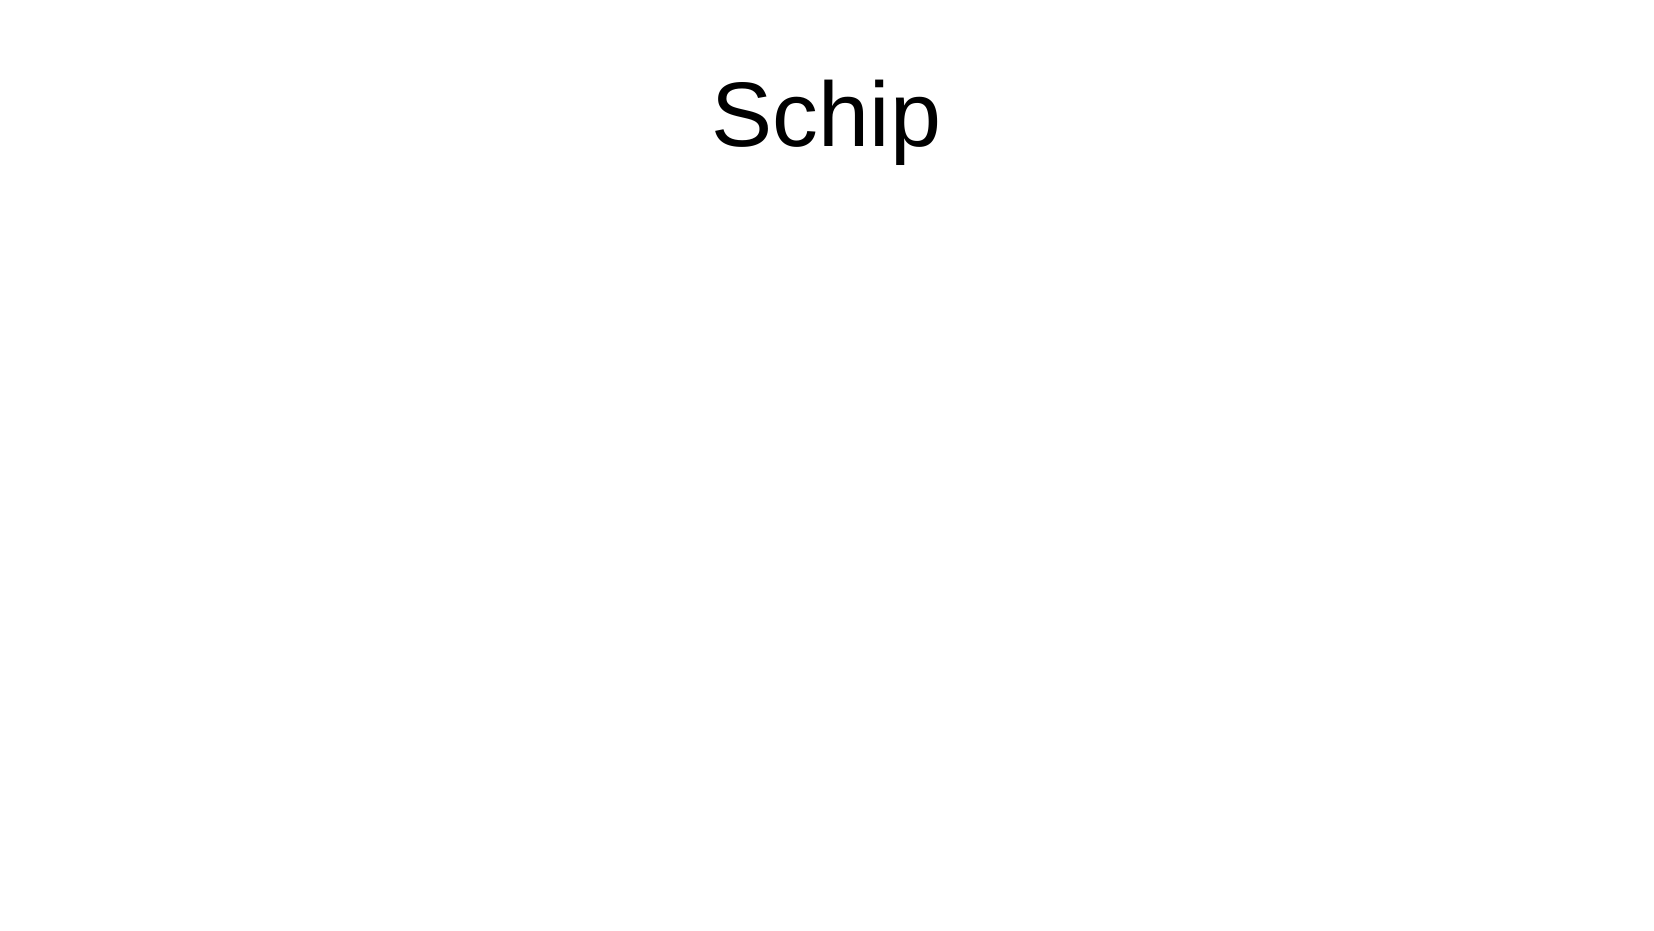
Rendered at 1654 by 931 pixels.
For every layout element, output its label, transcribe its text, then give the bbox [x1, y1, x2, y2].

title Schip [82, 37, 1571, 193]
